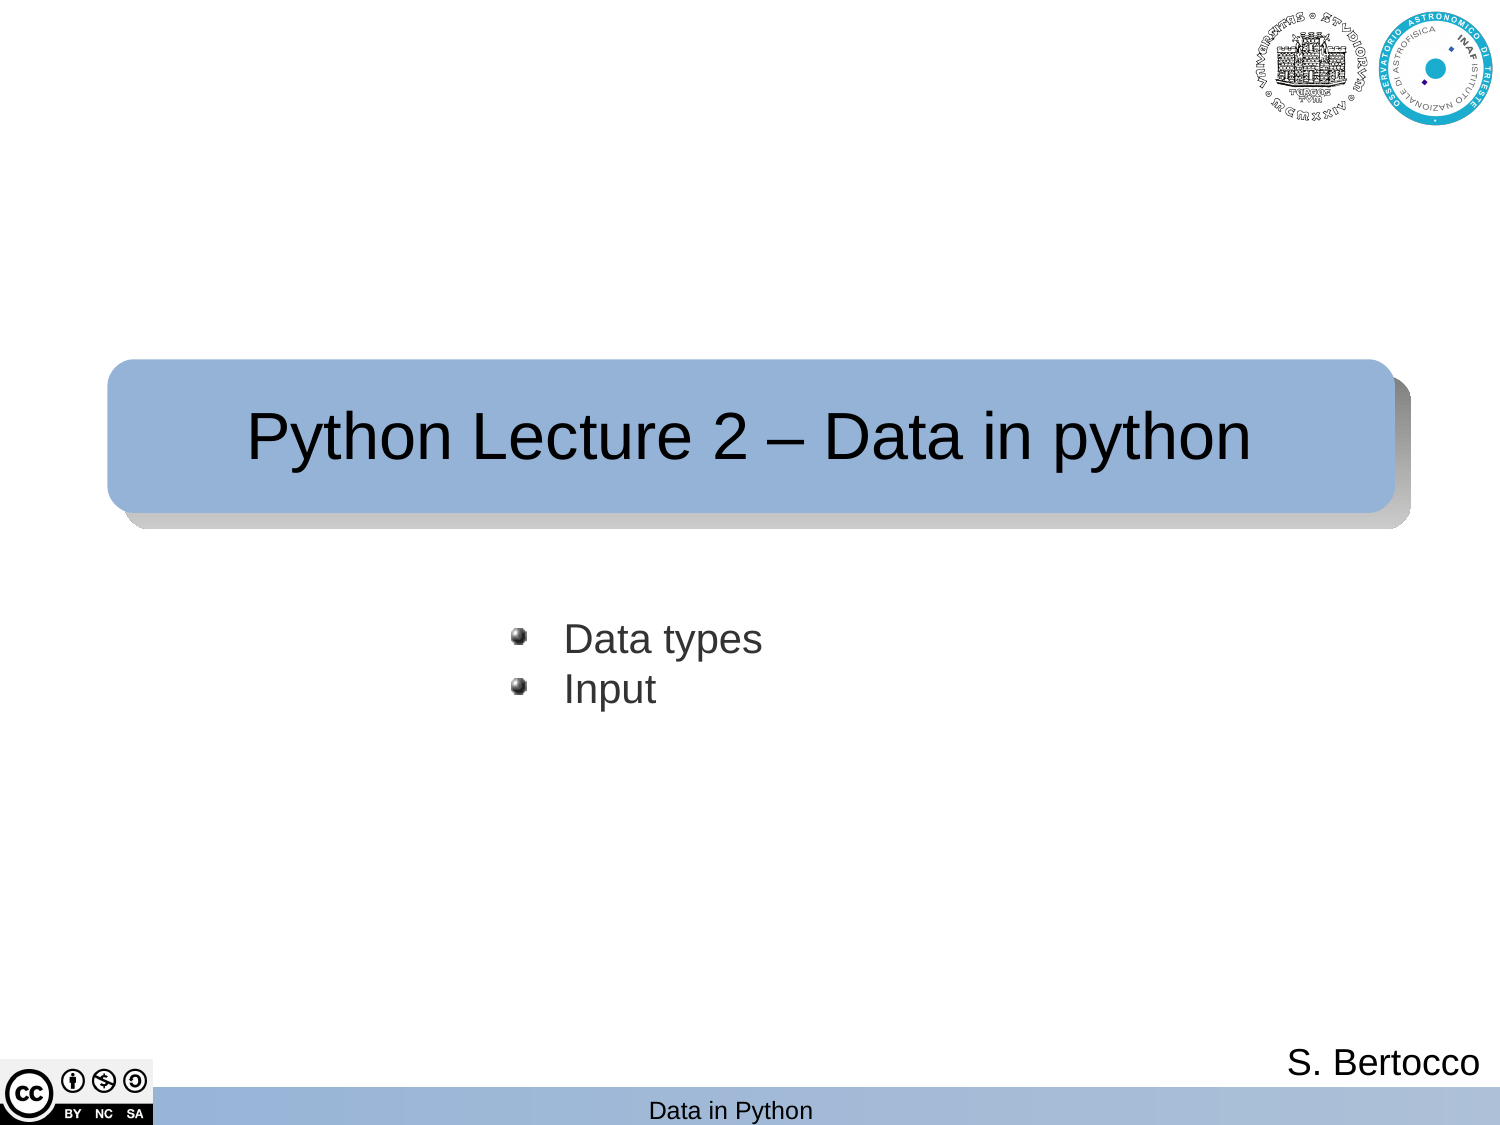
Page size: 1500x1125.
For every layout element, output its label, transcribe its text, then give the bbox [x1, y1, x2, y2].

text_box Python Lecture 2 – Data in python [112, 373, 1388, 492]
picture [0, 1059, 153, 1125]
list Data types Input [478, 603, 1038, 860]
picture [1252, 0, 1500, 149]
